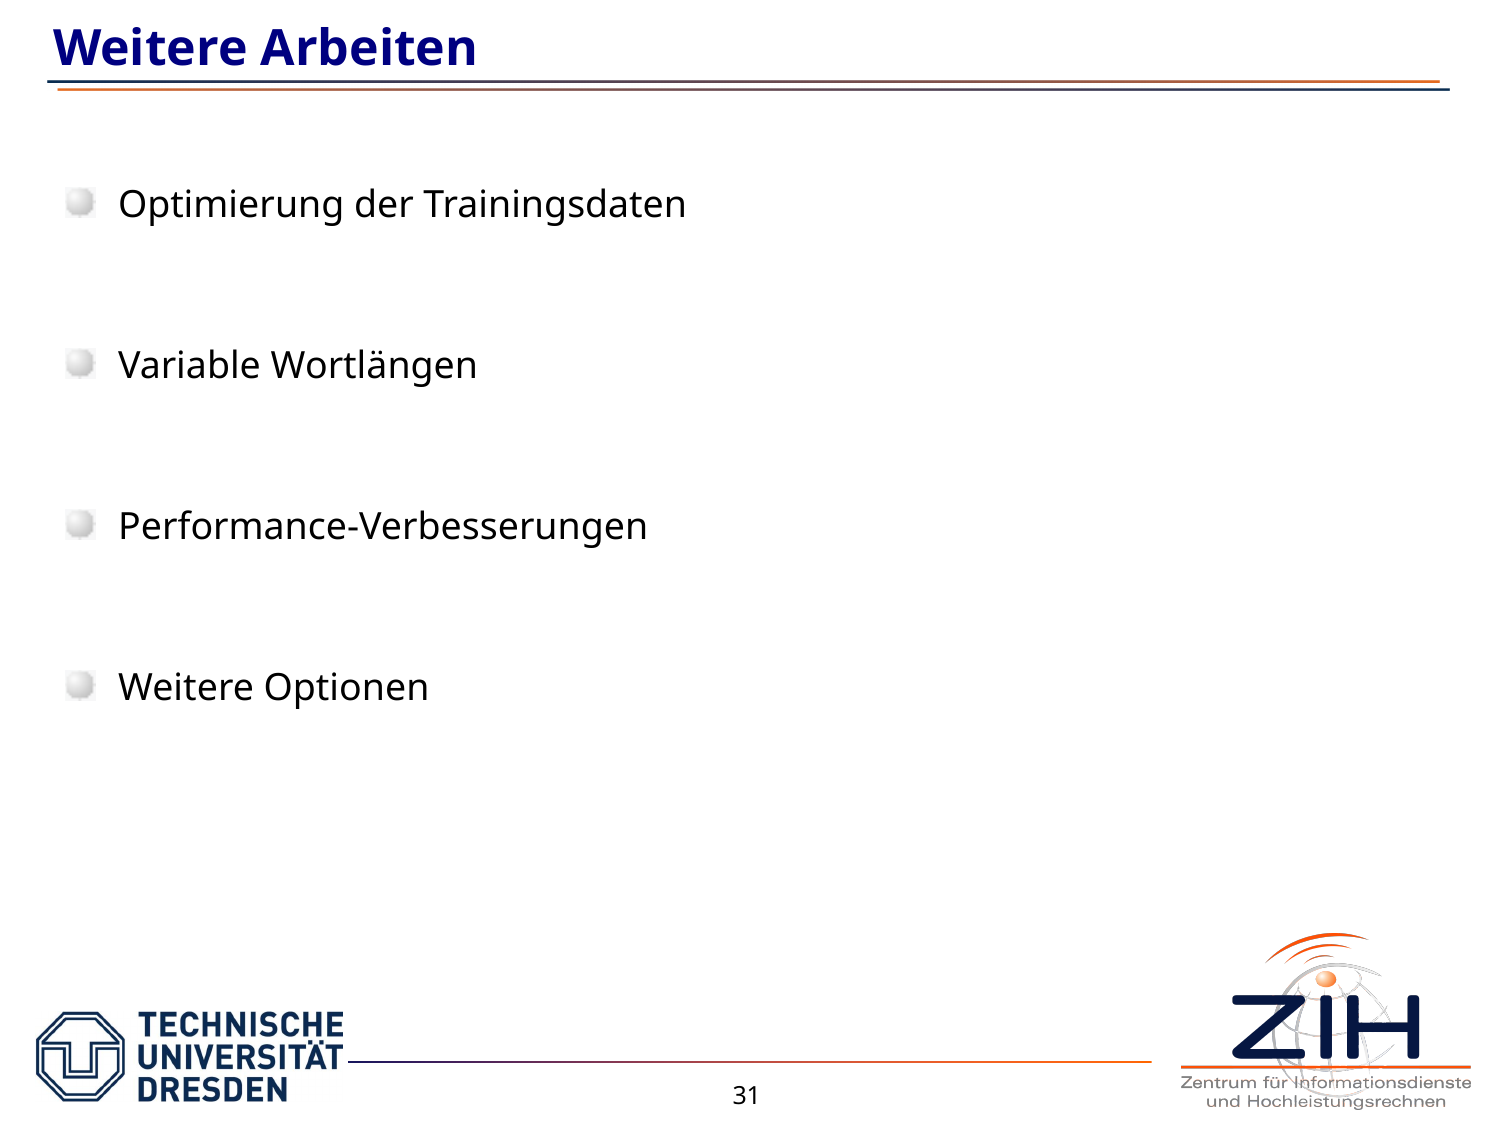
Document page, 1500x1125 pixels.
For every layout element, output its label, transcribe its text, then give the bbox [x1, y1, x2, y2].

picture [35, 1011, 343, 1102]
picture [47, 80, 1450, 91]
picture [1181, 933, 1471, 1110]
title Weitere Arbeiten [53, 12, 1453, 81]
list Optimierung der Trainingsdaten Variable Wortlängen Performance-Verbesserungen Weitere Optionen [29, 118, 1418, 771]
